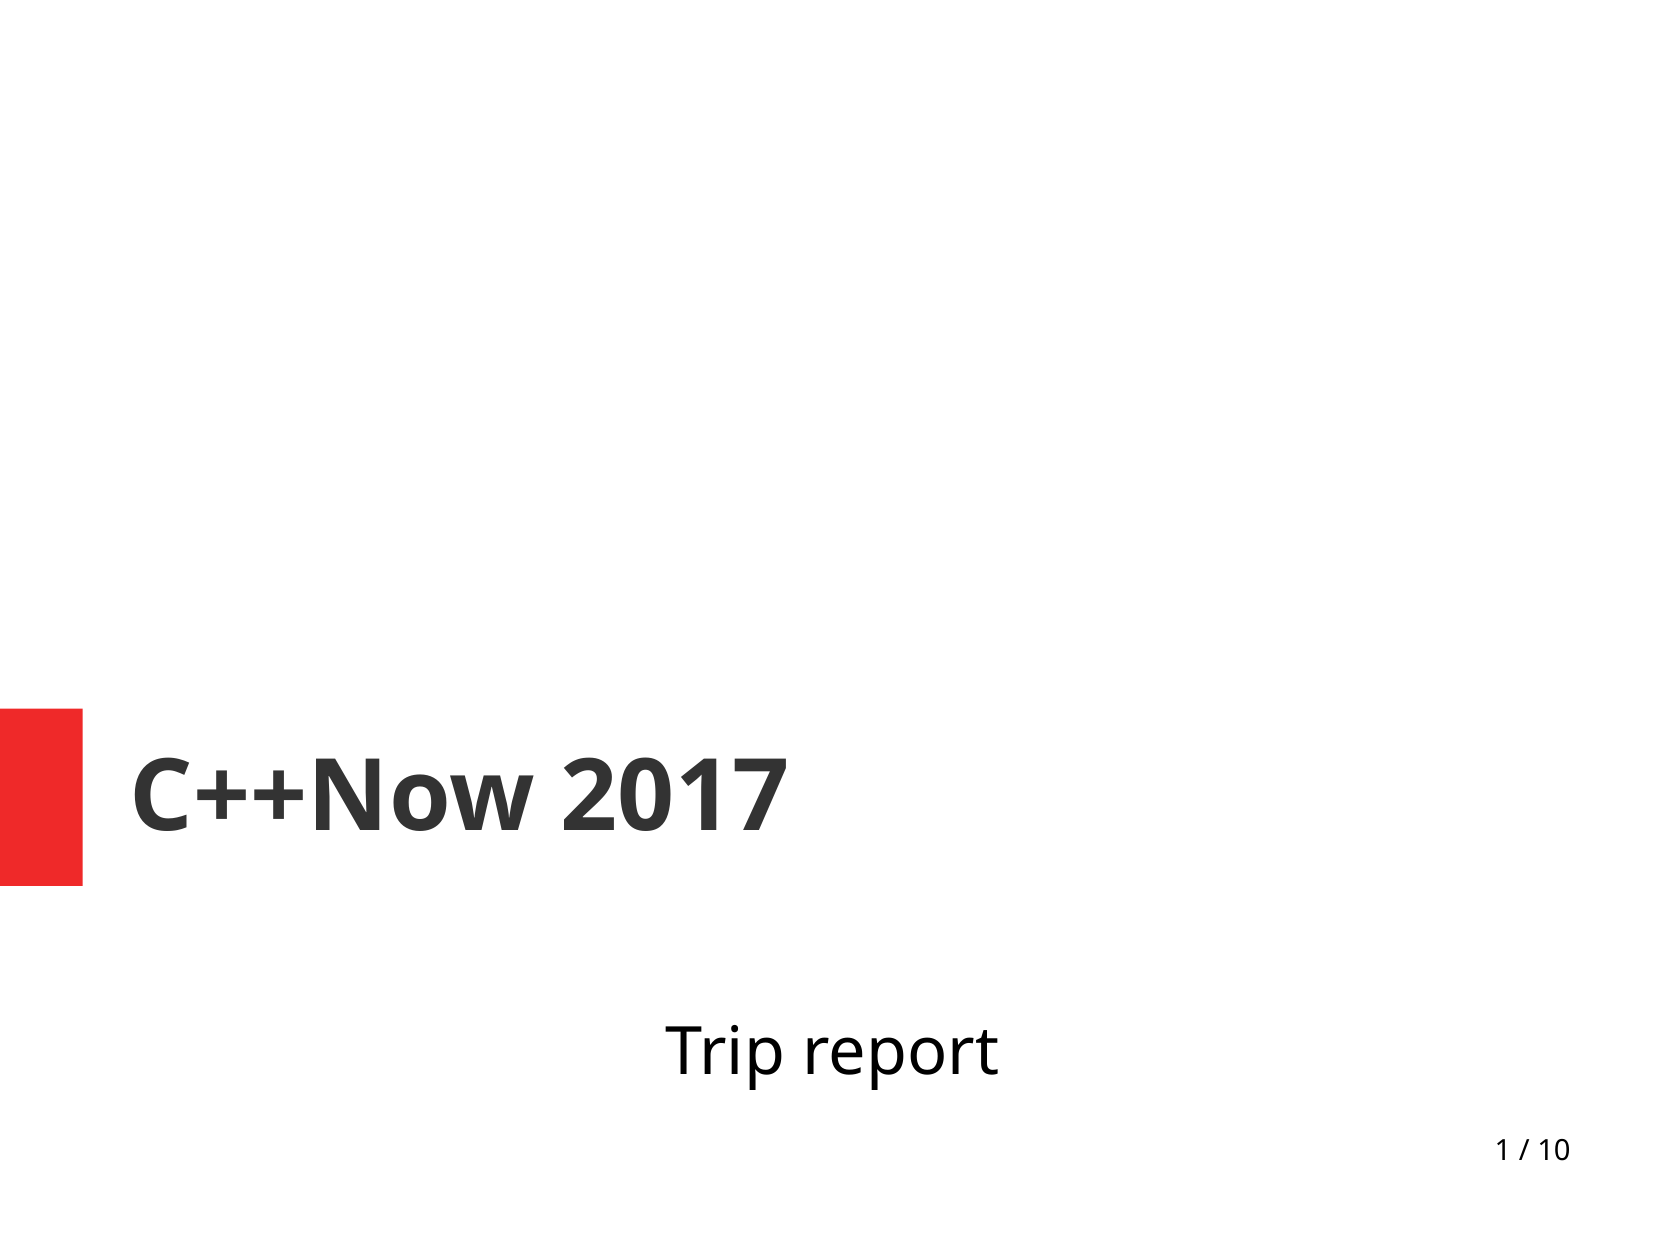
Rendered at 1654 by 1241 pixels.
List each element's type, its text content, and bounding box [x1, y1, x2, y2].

subtitle Trip report [129, 968, 1536, 1130]
title C++Now 2017 [129, 673, 1536, 910]
